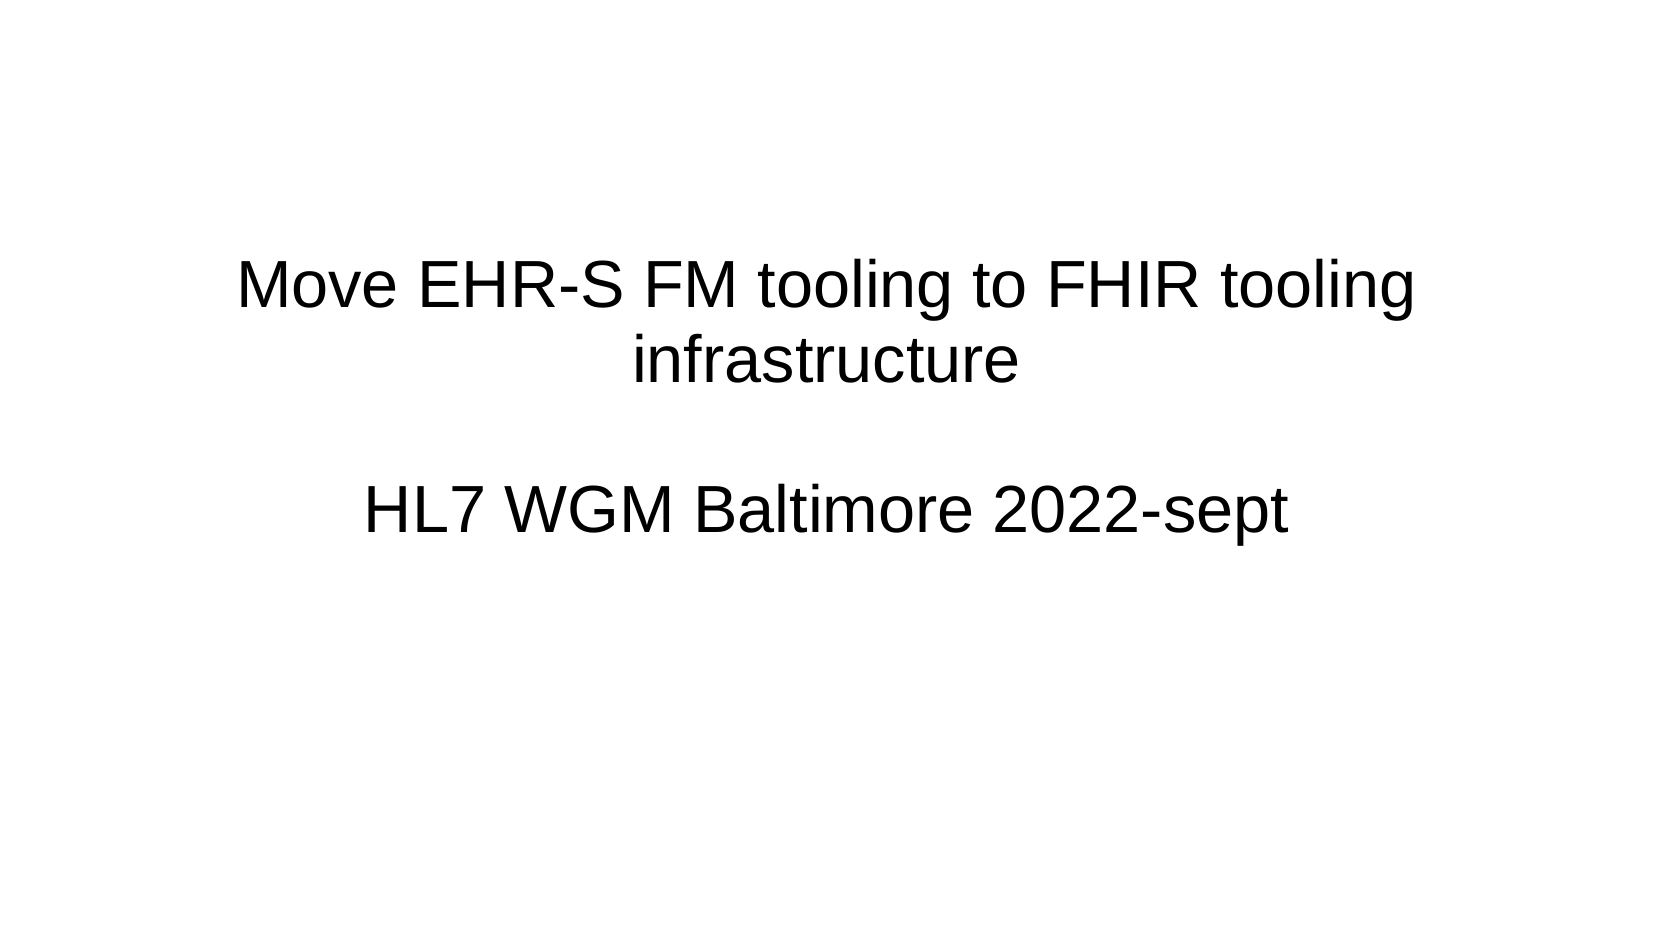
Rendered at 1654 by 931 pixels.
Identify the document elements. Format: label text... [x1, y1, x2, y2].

subtitle Move EHR-S FM tooling to FHIR tooling infrastructure HL7 WGM Baltimore 2022-sept [82, 37, 1571, 757]
